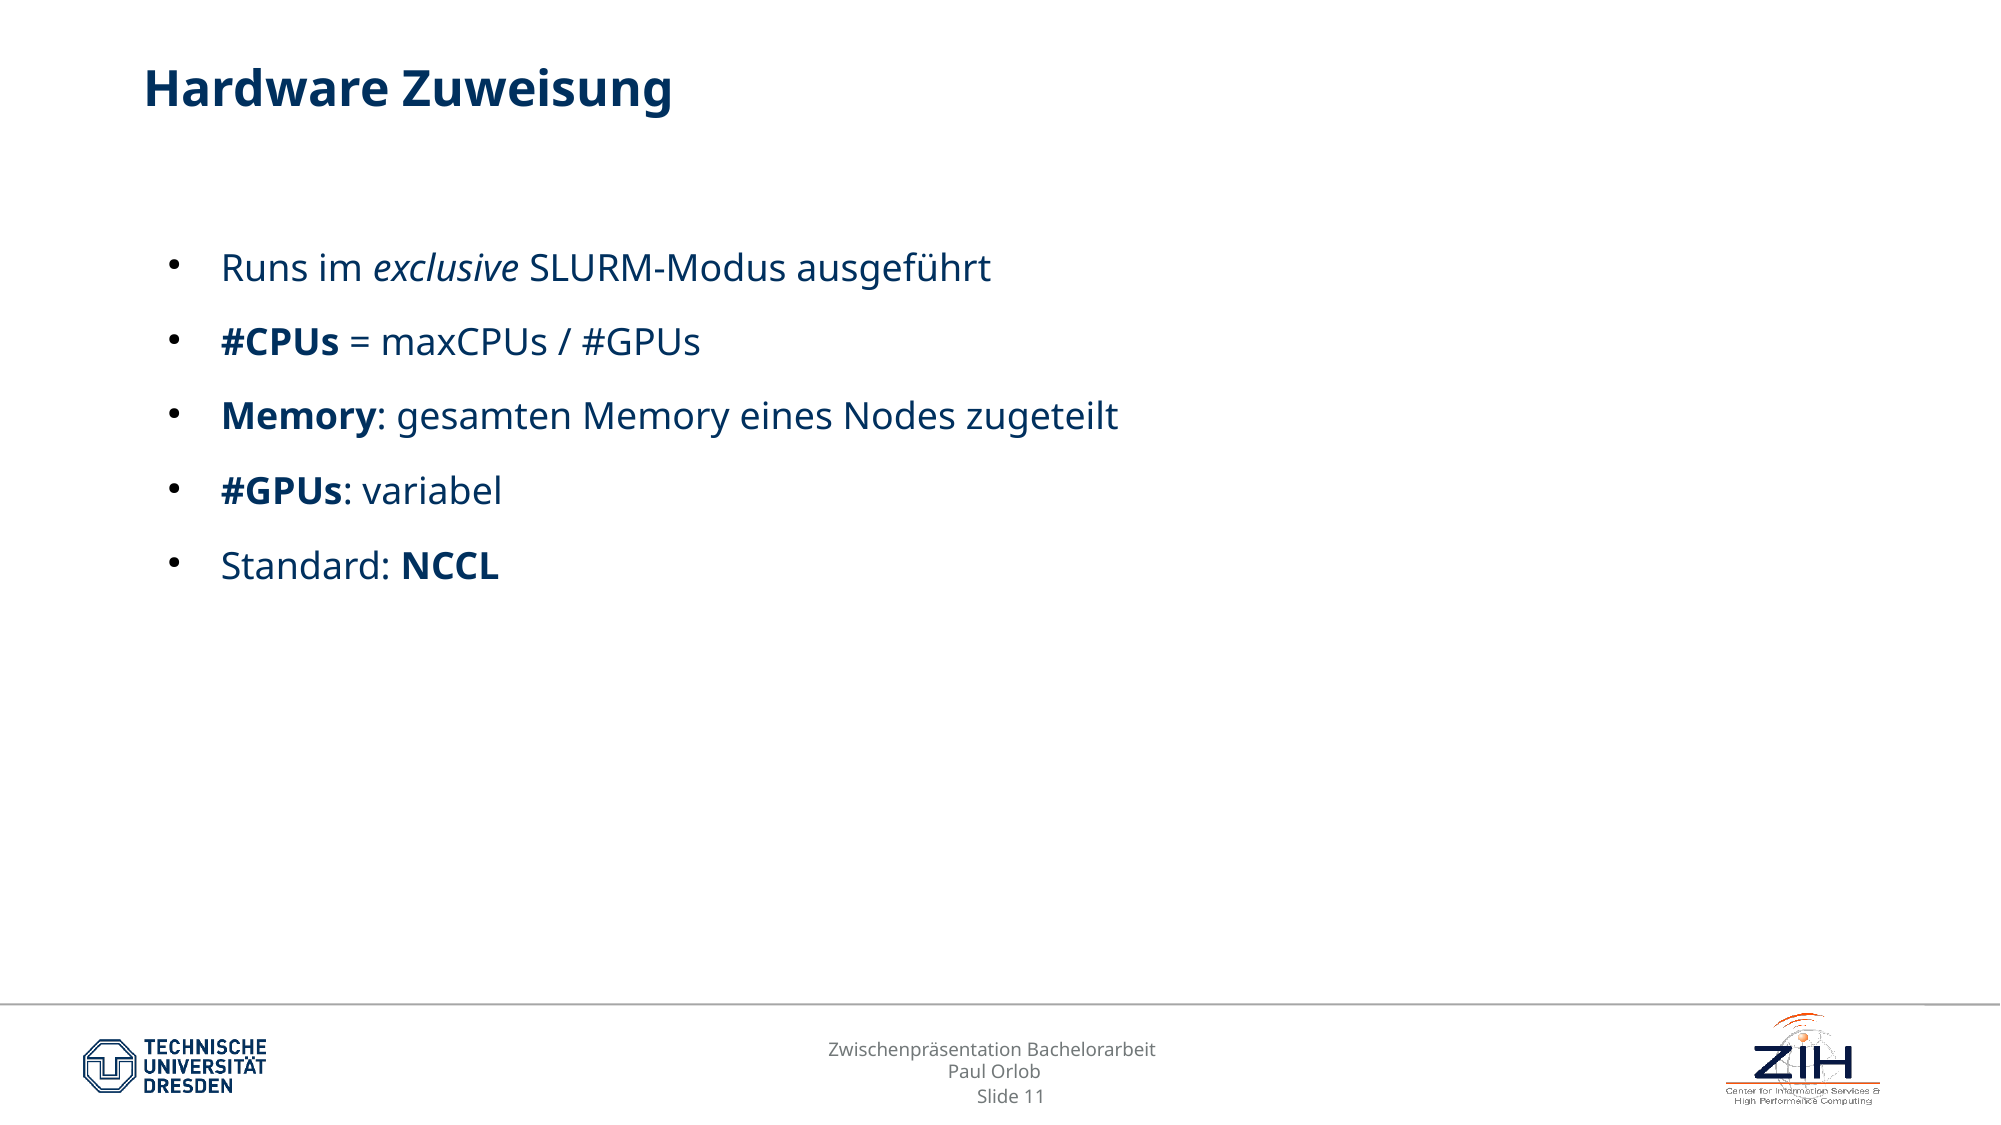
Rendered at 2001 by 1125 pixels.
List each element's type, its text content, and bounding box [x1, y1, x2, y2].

picture [1726, 1013, 1880, 1105]
list Runs im exclusive SLURM-Modus ausgeführt #CPUs = maxCPUs / #GPUs Memory: gesamten Memory eines Nodes zugeteilt #GPUs: variabel Standard: NCCL [150, 243, 1720, 957]
picture [83, 1039, 266, 1093]
title Hardware Zuweisung [143, 56, 1880, 169]
